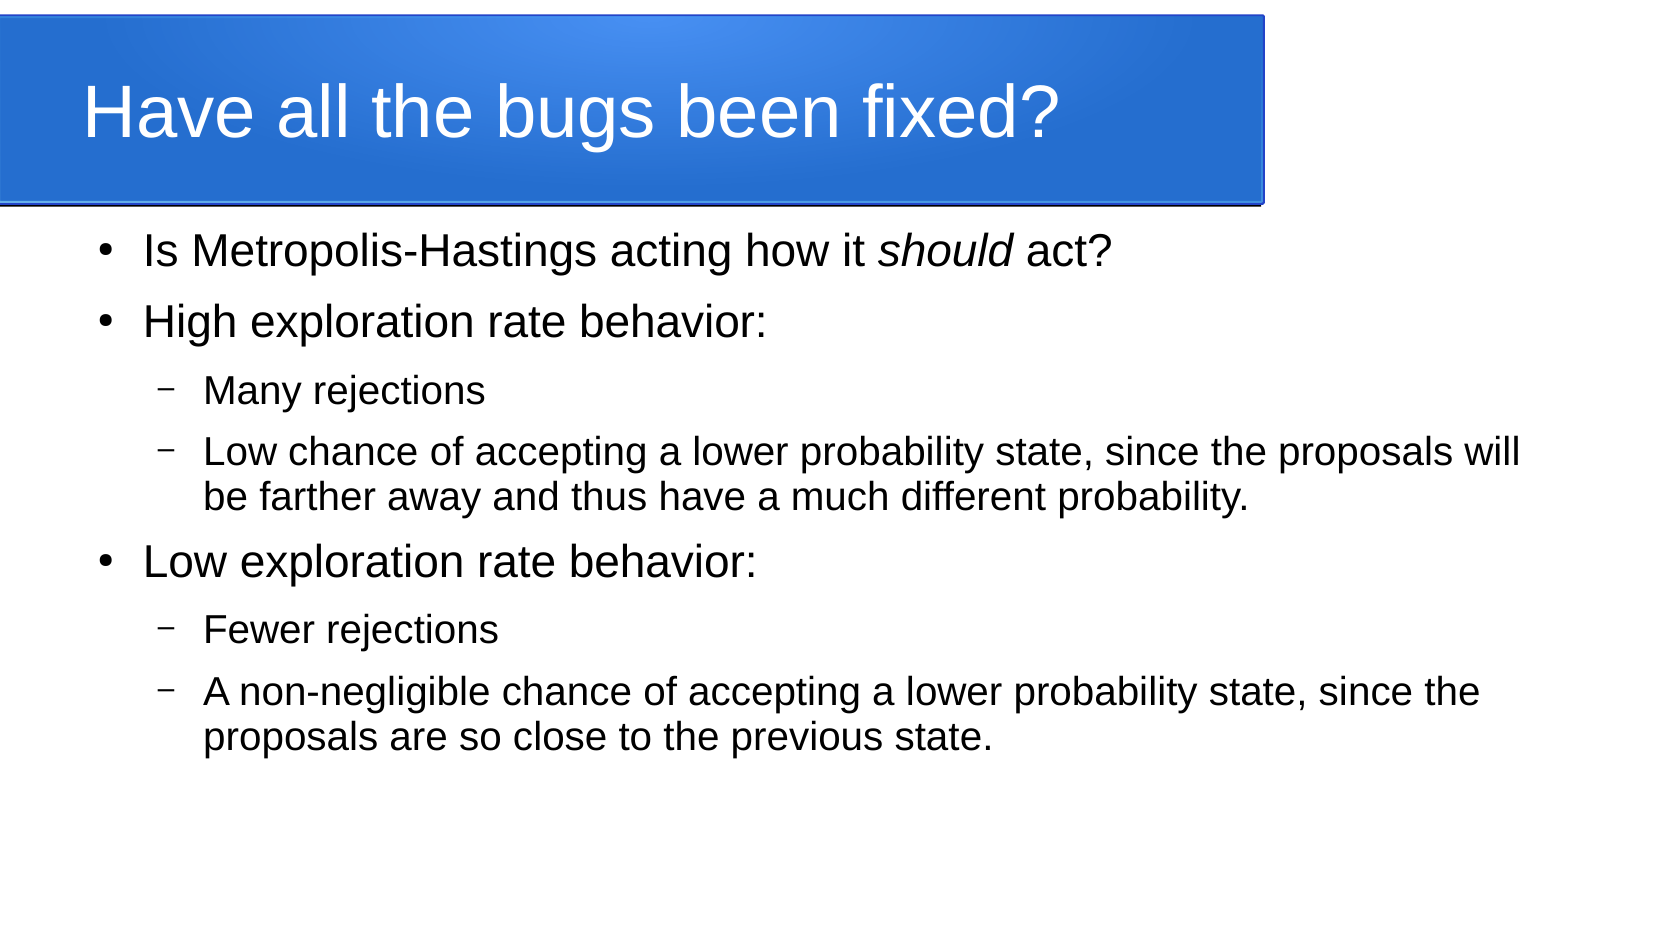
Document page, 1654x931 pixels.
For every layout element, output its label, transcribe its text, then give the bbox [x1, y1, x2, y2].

title Have all the bugs been fixed? [82, 35, 1235, 189]
list Is Metropolis-Hastings acting how it should act? High exploration rate behavior: Many rejections Low chance of accepting a lower probability state, since the proposals will be farther away and thus have a much different probability. Low exploration rate behavior: Fewer rejections A non-negligible chance of accepting a lower probability state, since the proposals are so close to the previous state. [82, 224, 1571, 764]
